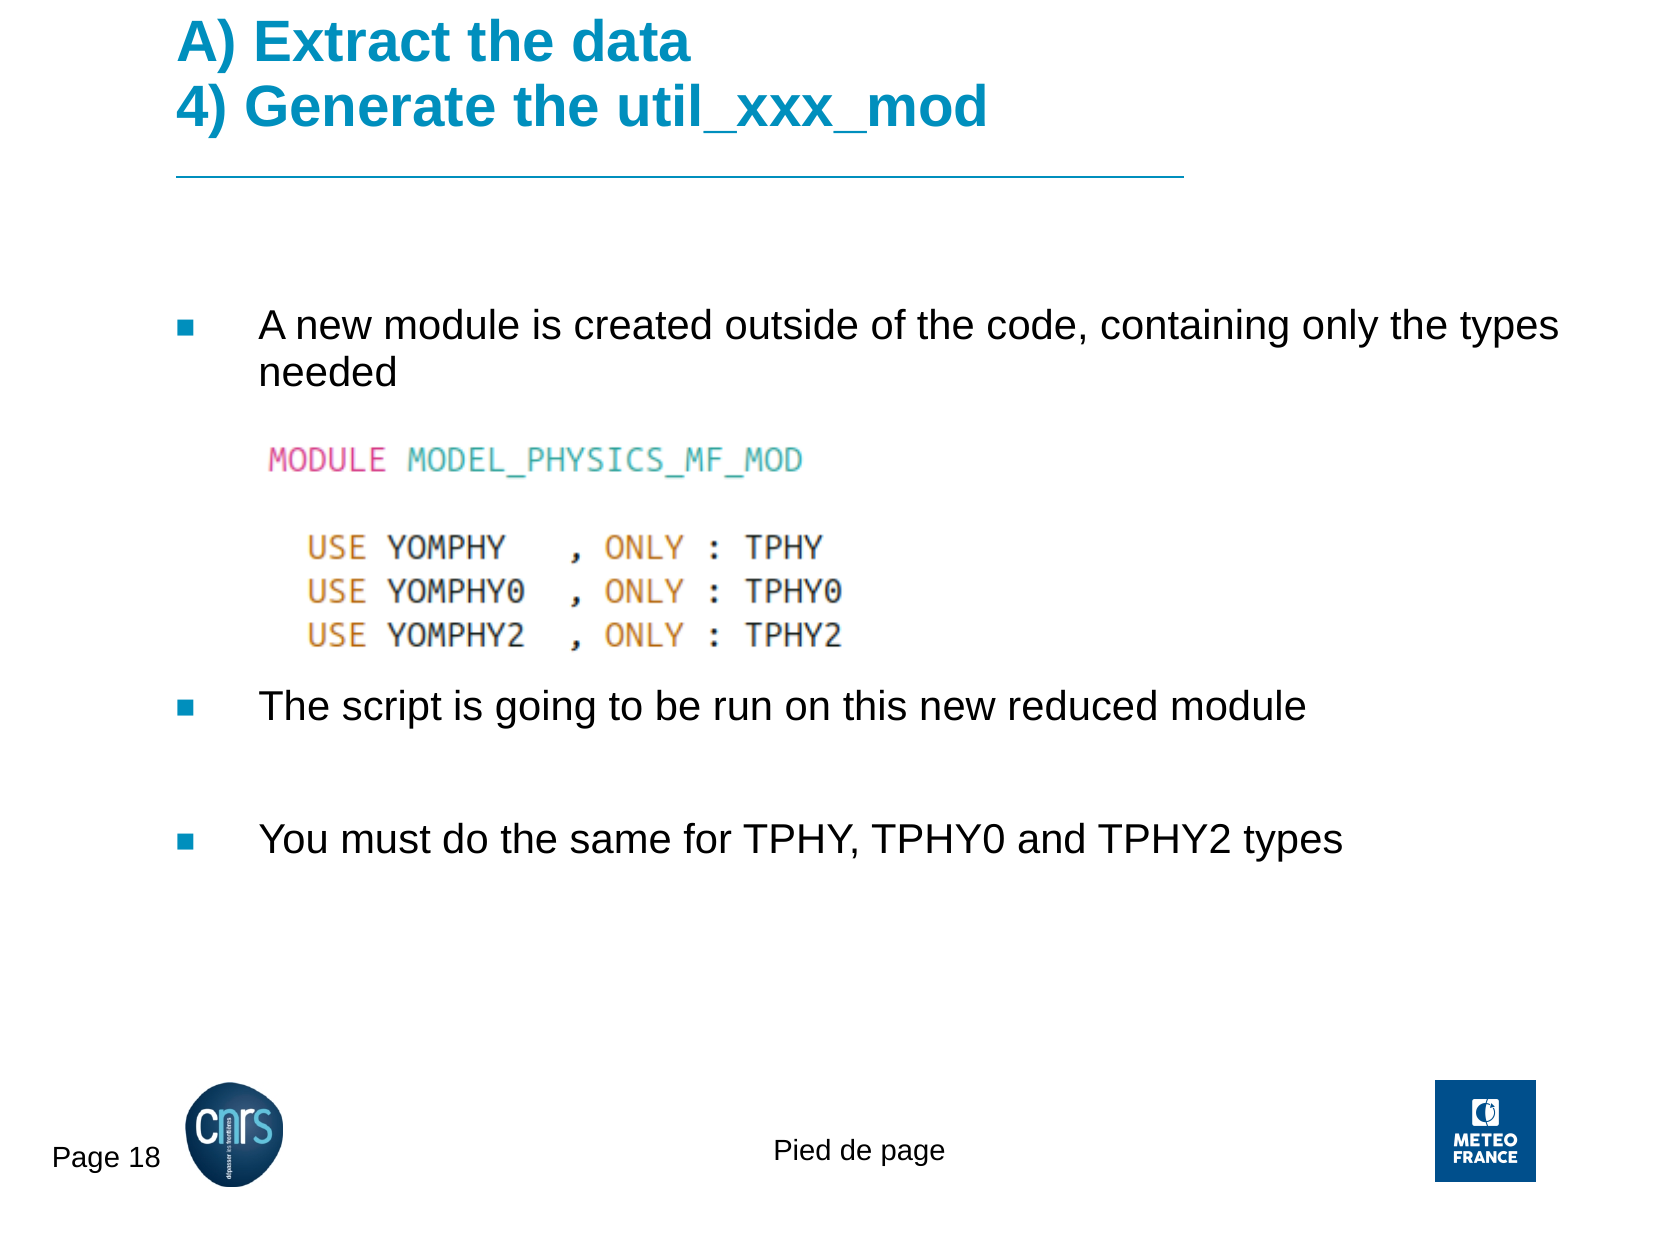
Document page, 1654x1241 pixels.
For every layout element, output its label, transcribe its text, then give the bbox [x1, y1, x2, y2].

title A) Extract the data 4) Generate the util_xxx_mod [176, 8, 1609, 139]
picture [1435, 1080, 1536, 1182]
picture [185, 1082, 283, 1187]
list A new module is created outside of the code, containing only the types needed The script is going to be run on this new reduced module You must do the same for TPHY, TPHY0 and TPHY2 types [157, 235, 1571, 1010]
picture [243, 428, 919, 665]
